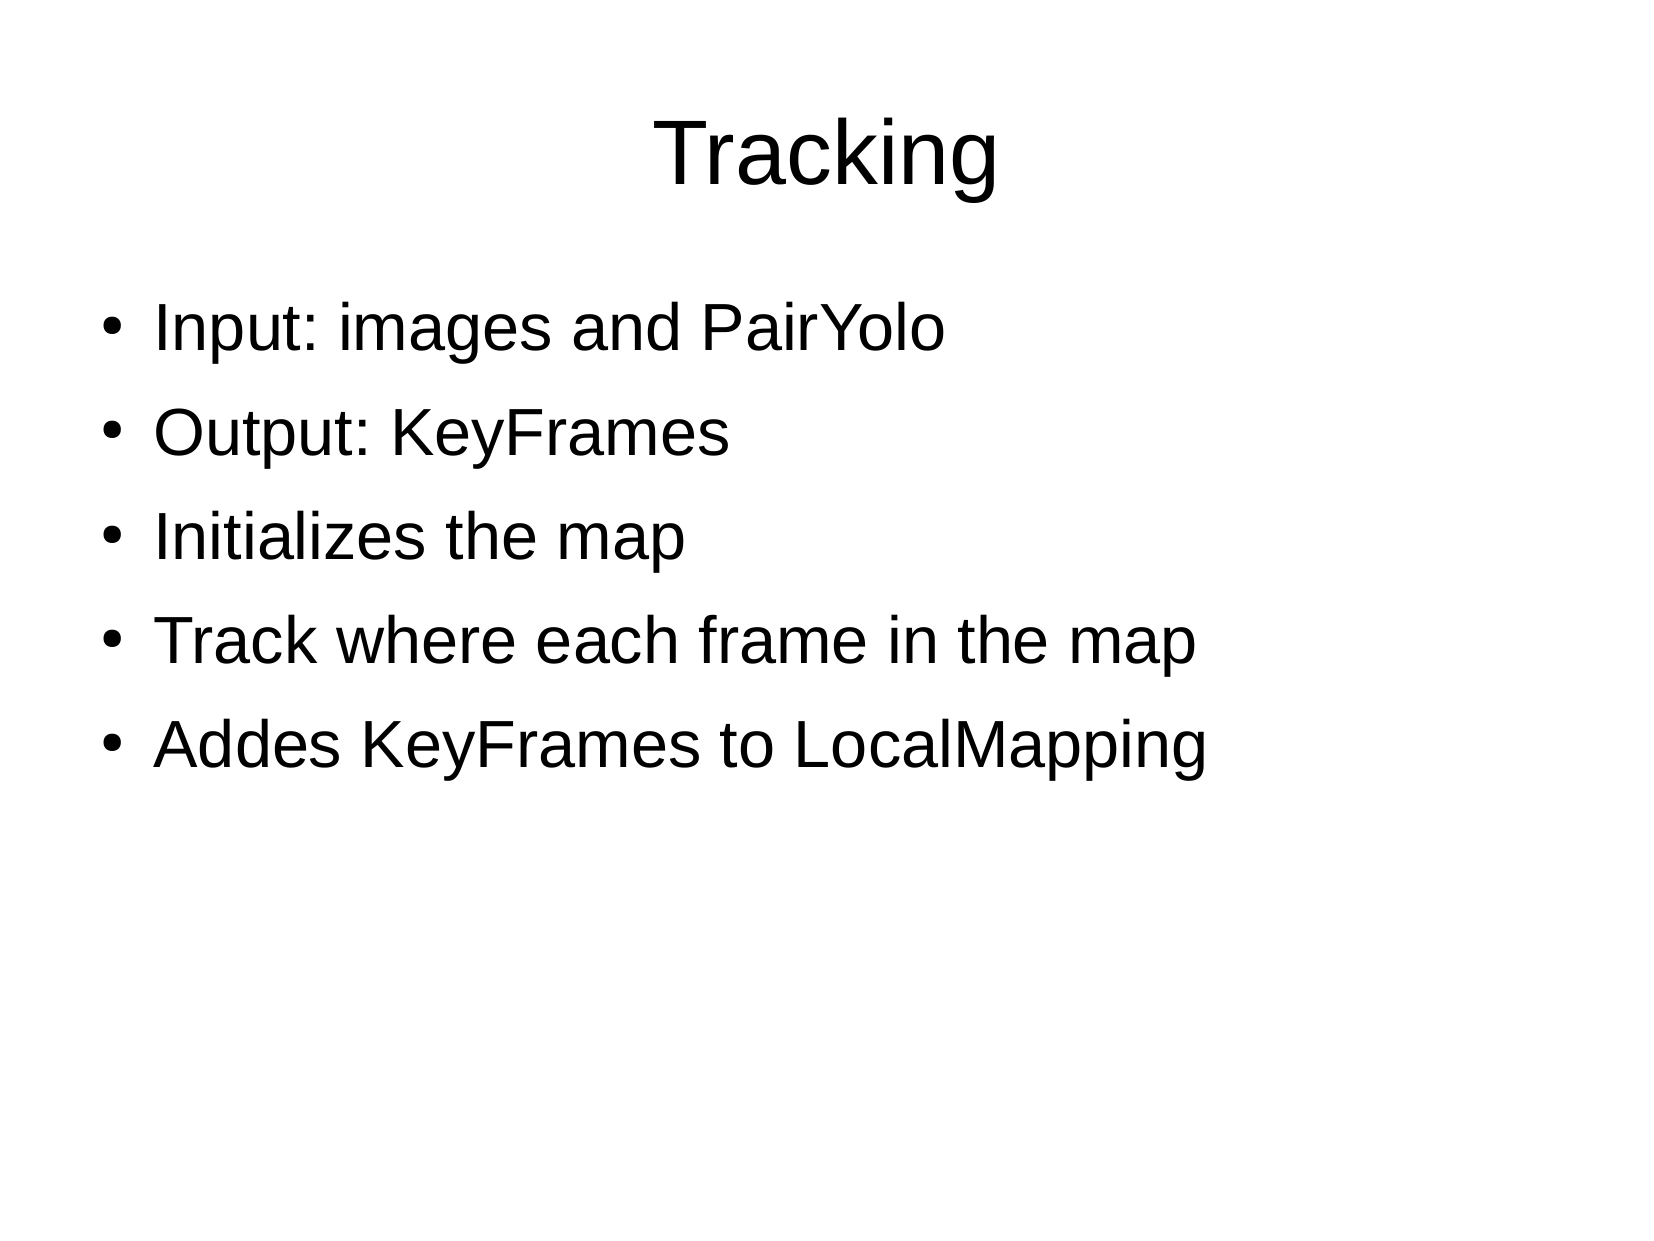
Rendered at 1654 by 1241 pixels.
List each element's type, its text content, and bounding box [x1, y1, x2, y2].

title Tracking [82, 49, 1571, 257]
list Input: images and PairYolo Output: KeyFrames Initializes the map Track where each frame in the map Addes KeyFrames to LocalMapping [82, 290, 1571, 1010]
